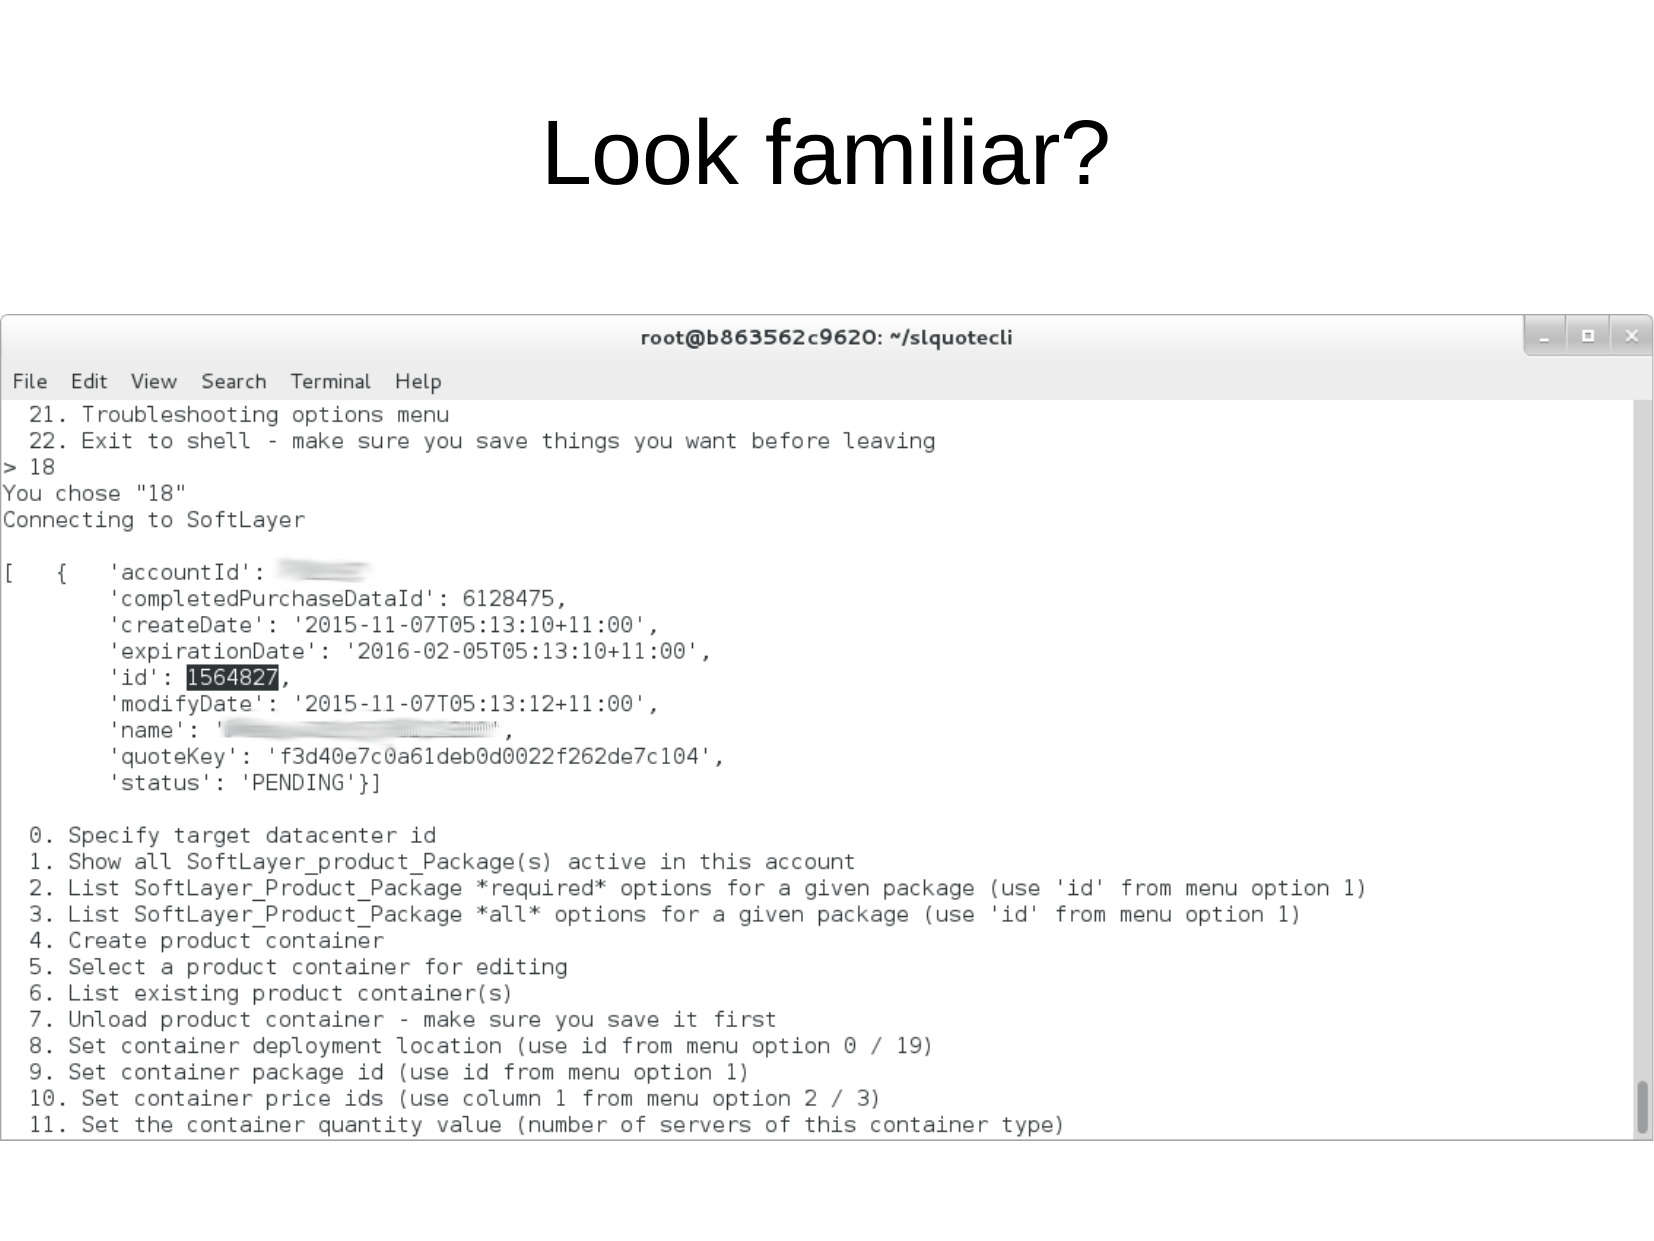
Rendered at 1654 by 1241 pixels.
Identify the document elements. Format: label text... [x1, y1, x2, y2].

title Look familiar? [82, 49, 1571, 257]
picture [0, 314, 1654, 1141]
